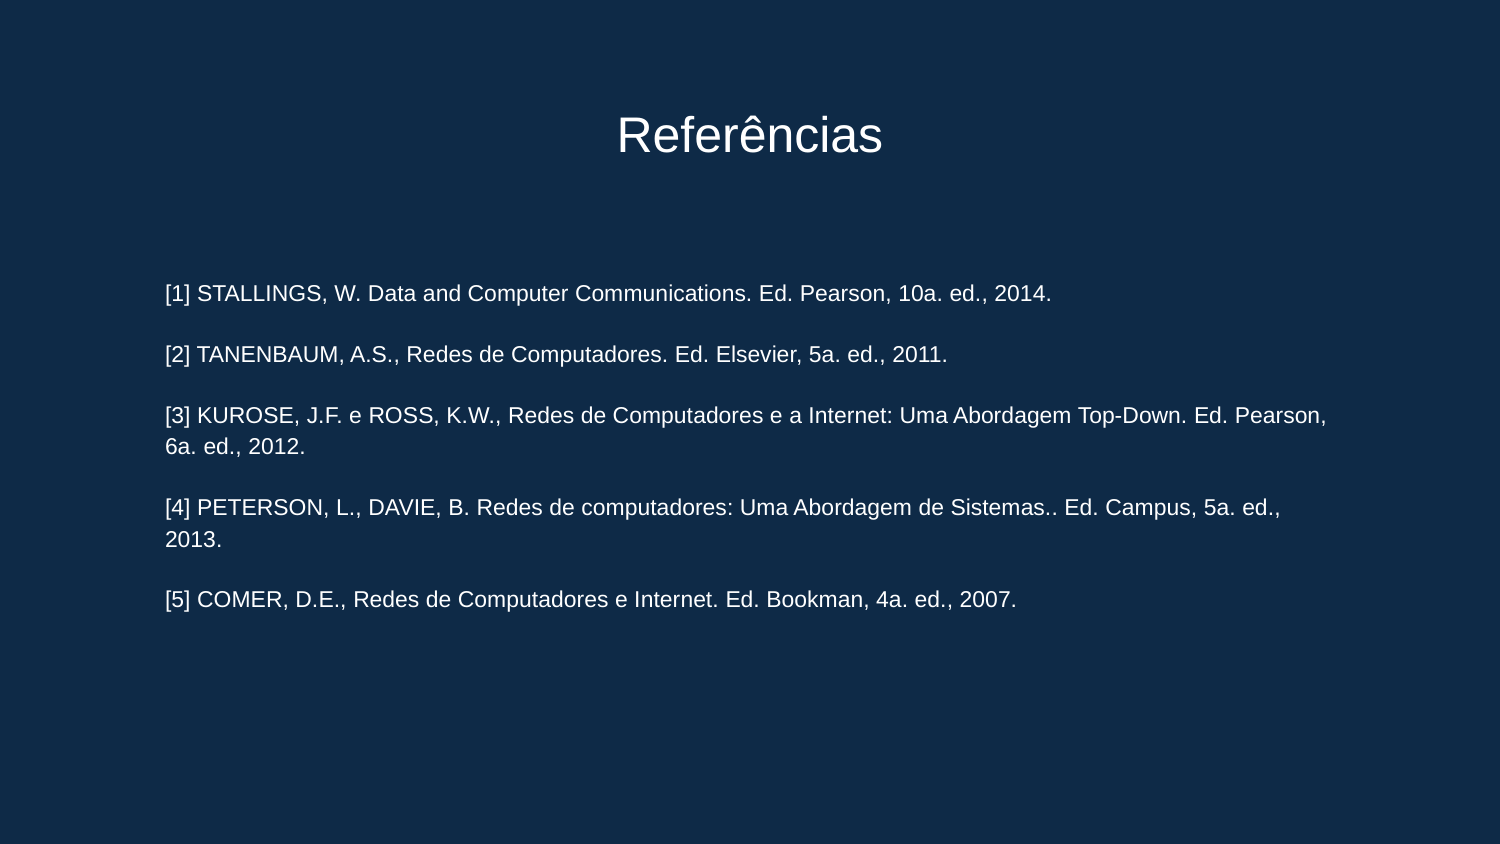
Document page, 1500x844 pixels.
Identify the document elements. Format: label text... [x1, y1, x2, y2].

list [1] STALLINGS, W. Data and Computer Communications. Ed. Pearson, 10a. ed., 2014. [2] TANENBAUM, A.S., Redes de Computadores. Ed. Elsevier, 5a. ed., 2011. [3] KUROSE, J.F. e ROSS, K.W., Redes de Computadores e a Internet: Uma Abordagem Top-Down. Ed. Pearson, 6a. ed., 2012. [4] PETERSON, L., DAVIE, B. Redes de computadores: Uma Abordagem de Sistemas.. Ed. Campus, 5a. ed., 2013. [5] COMER, D.E., Redes de Computadores e Internet. Ed. Bookman, 4a. ed., 2007. [150, 259, 1350, 733]
title Referências [150, 87, 1350, 168]
